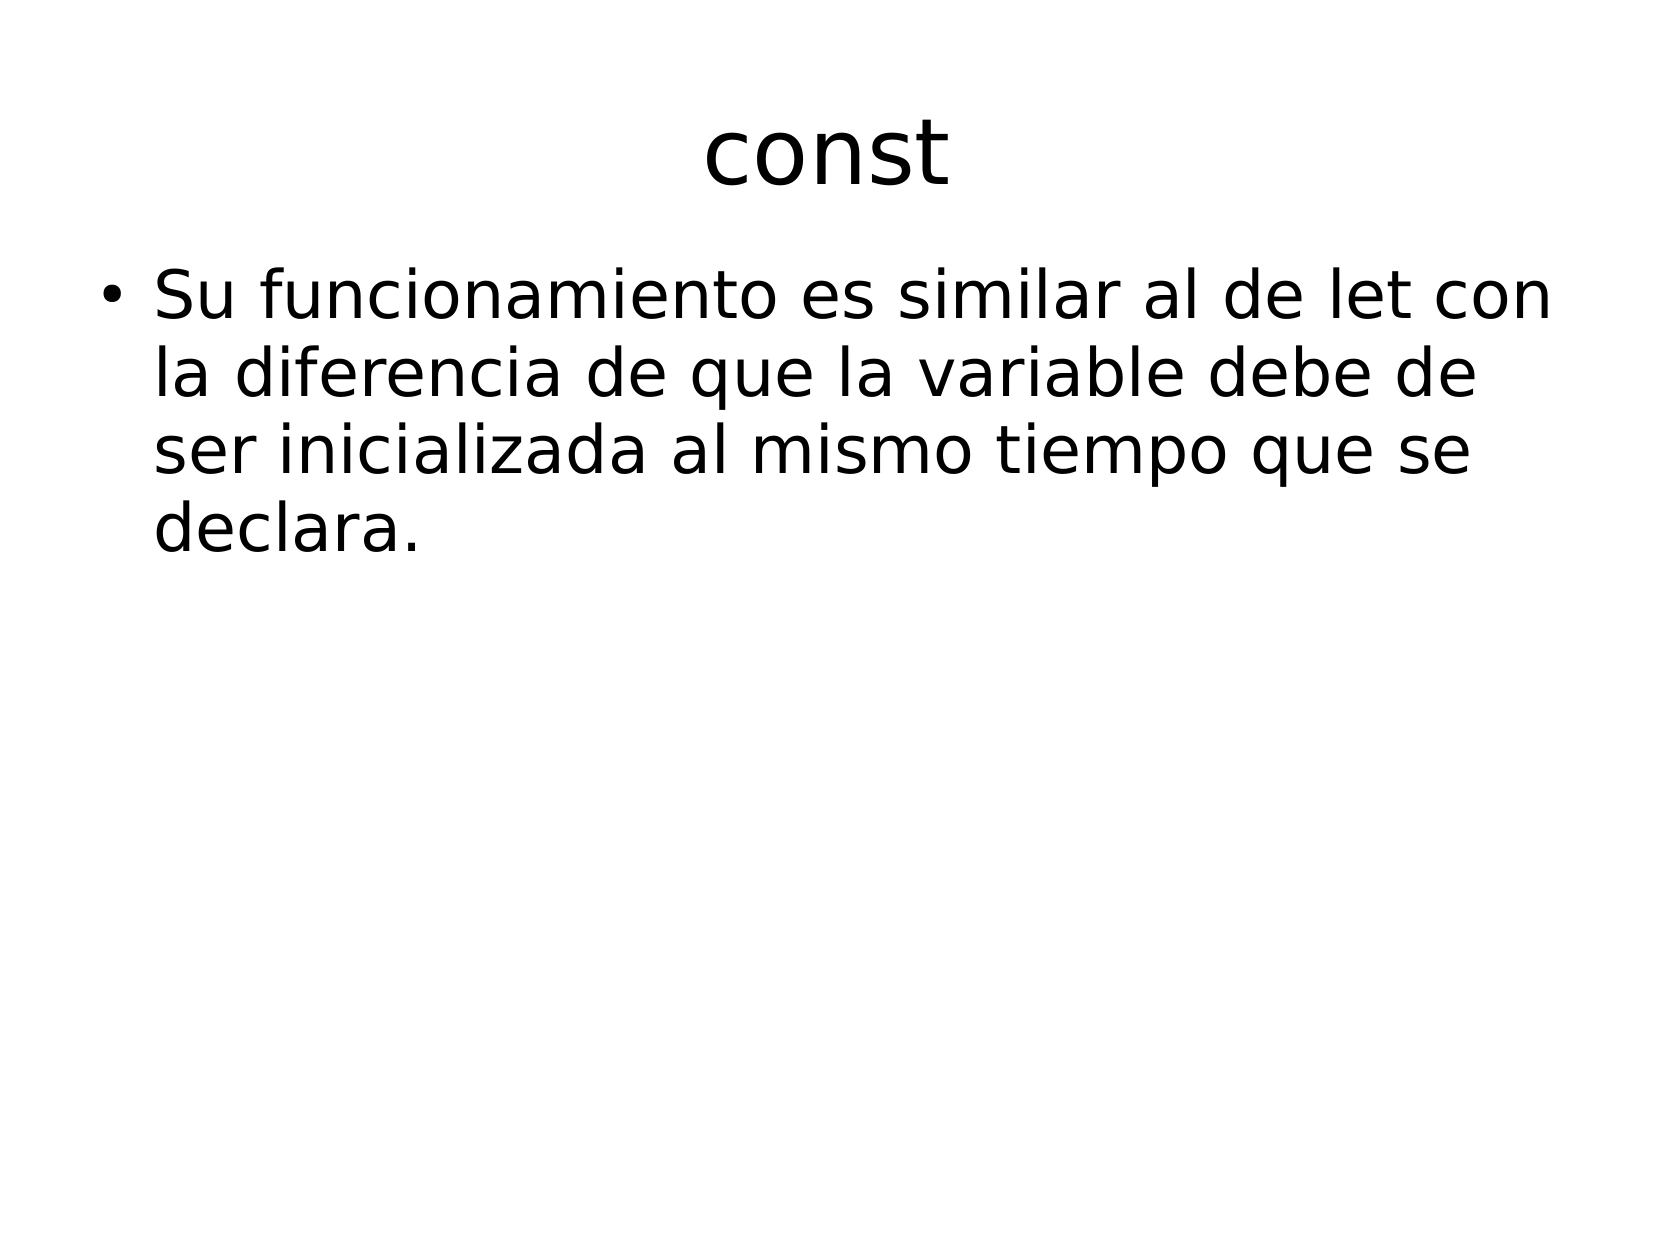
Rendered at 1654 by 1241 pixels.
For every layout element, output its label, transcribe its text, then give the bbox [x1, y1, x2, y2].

list Su funcionamiento es similar al de let con la diferencia de que la variable debe de ser inicializada al mismo tiempo que se declara. [82, 256, 1571, 976]
title const [82, 49, 1571, 256]
